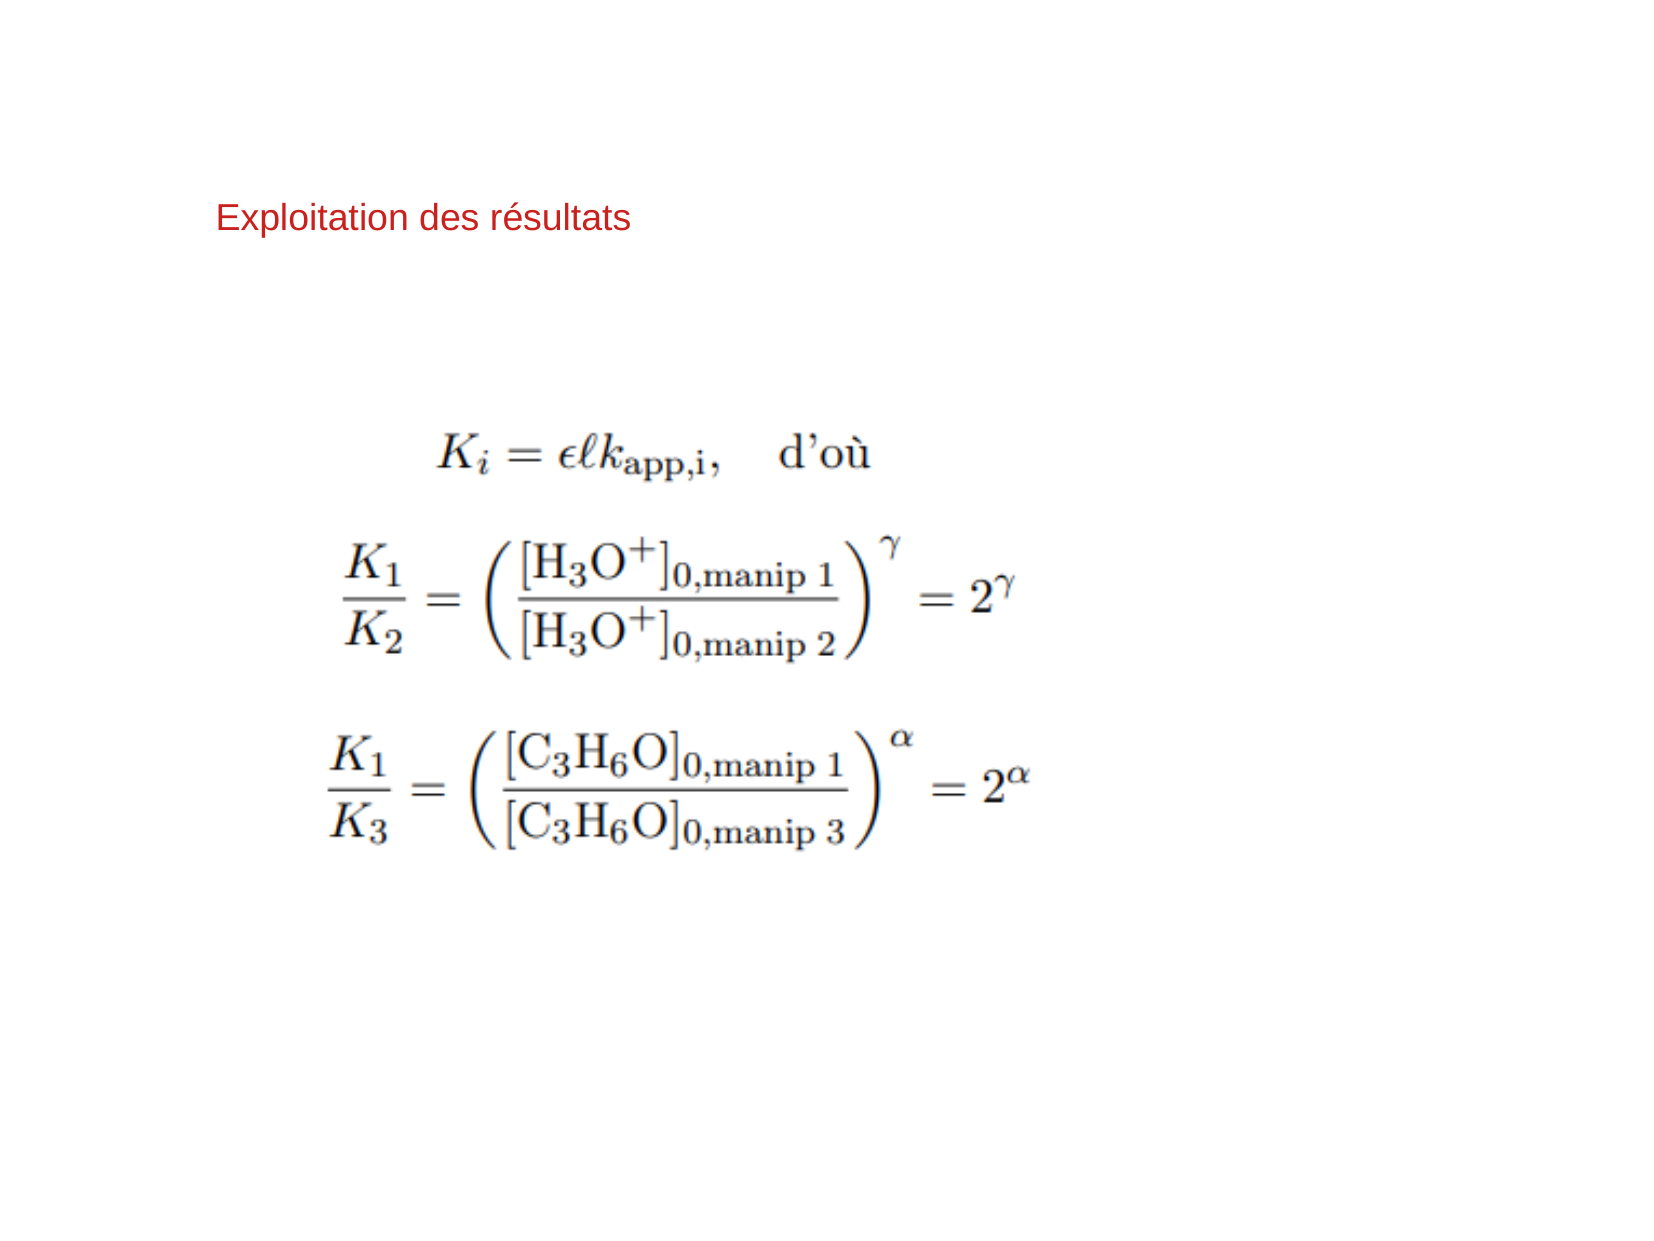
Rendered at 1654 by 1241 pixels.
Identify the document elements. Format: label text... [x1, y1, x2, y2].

picture [283, 397, 1052, 875]
text_box Exploitation des résultats [200, 188, 827, 246]
